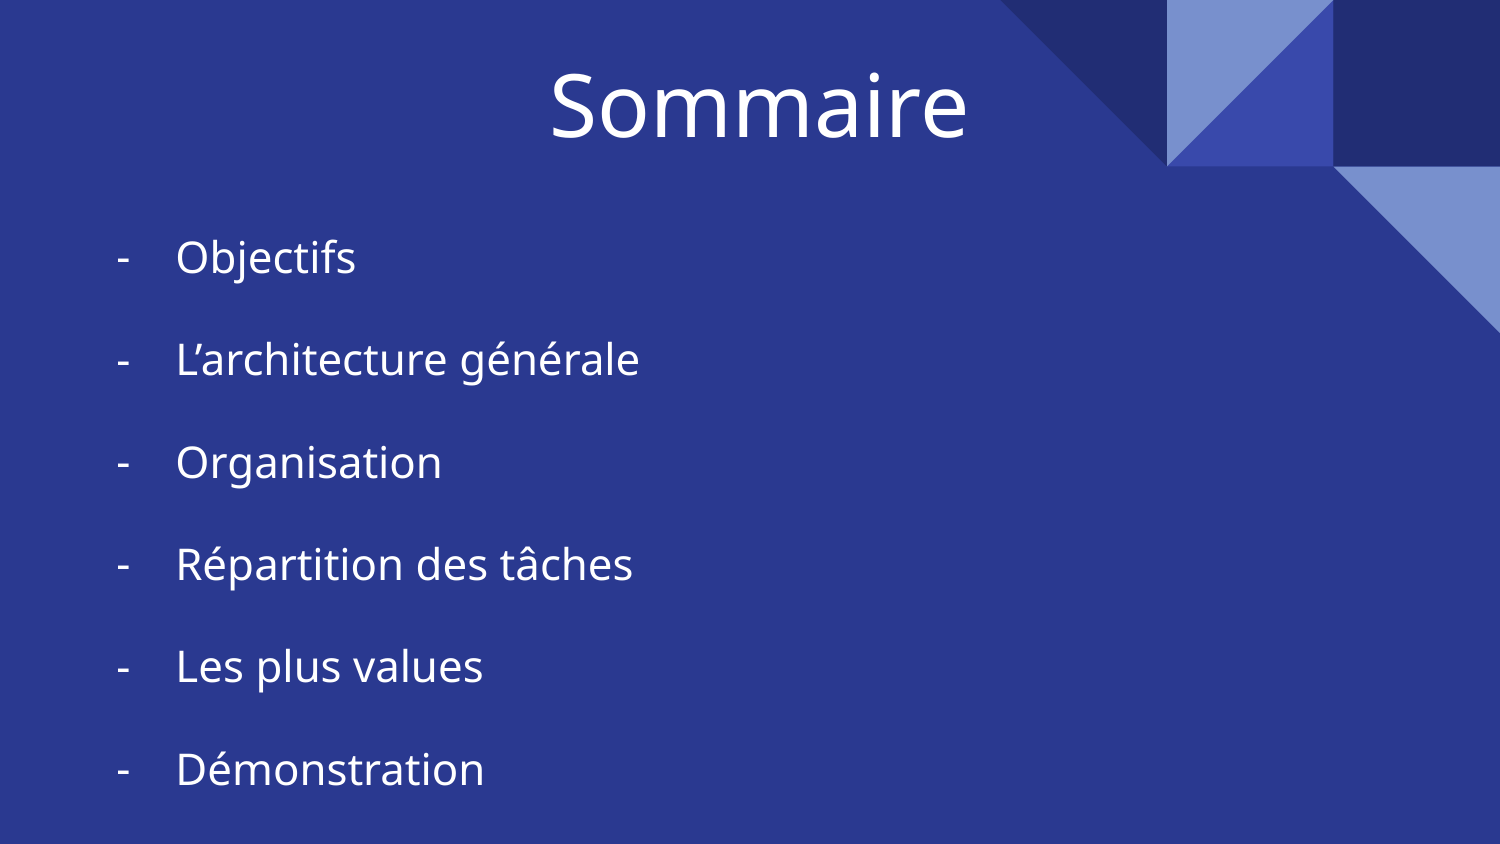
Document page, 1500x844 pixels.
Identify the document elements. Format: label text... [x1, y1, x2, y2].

subtitle Objectifs L’architecture générale Organisation Répartition des tâches Les plus values Démonstration [85, 214, 1435, 614]
title Sommaire [85, 32, 1435, 170]
